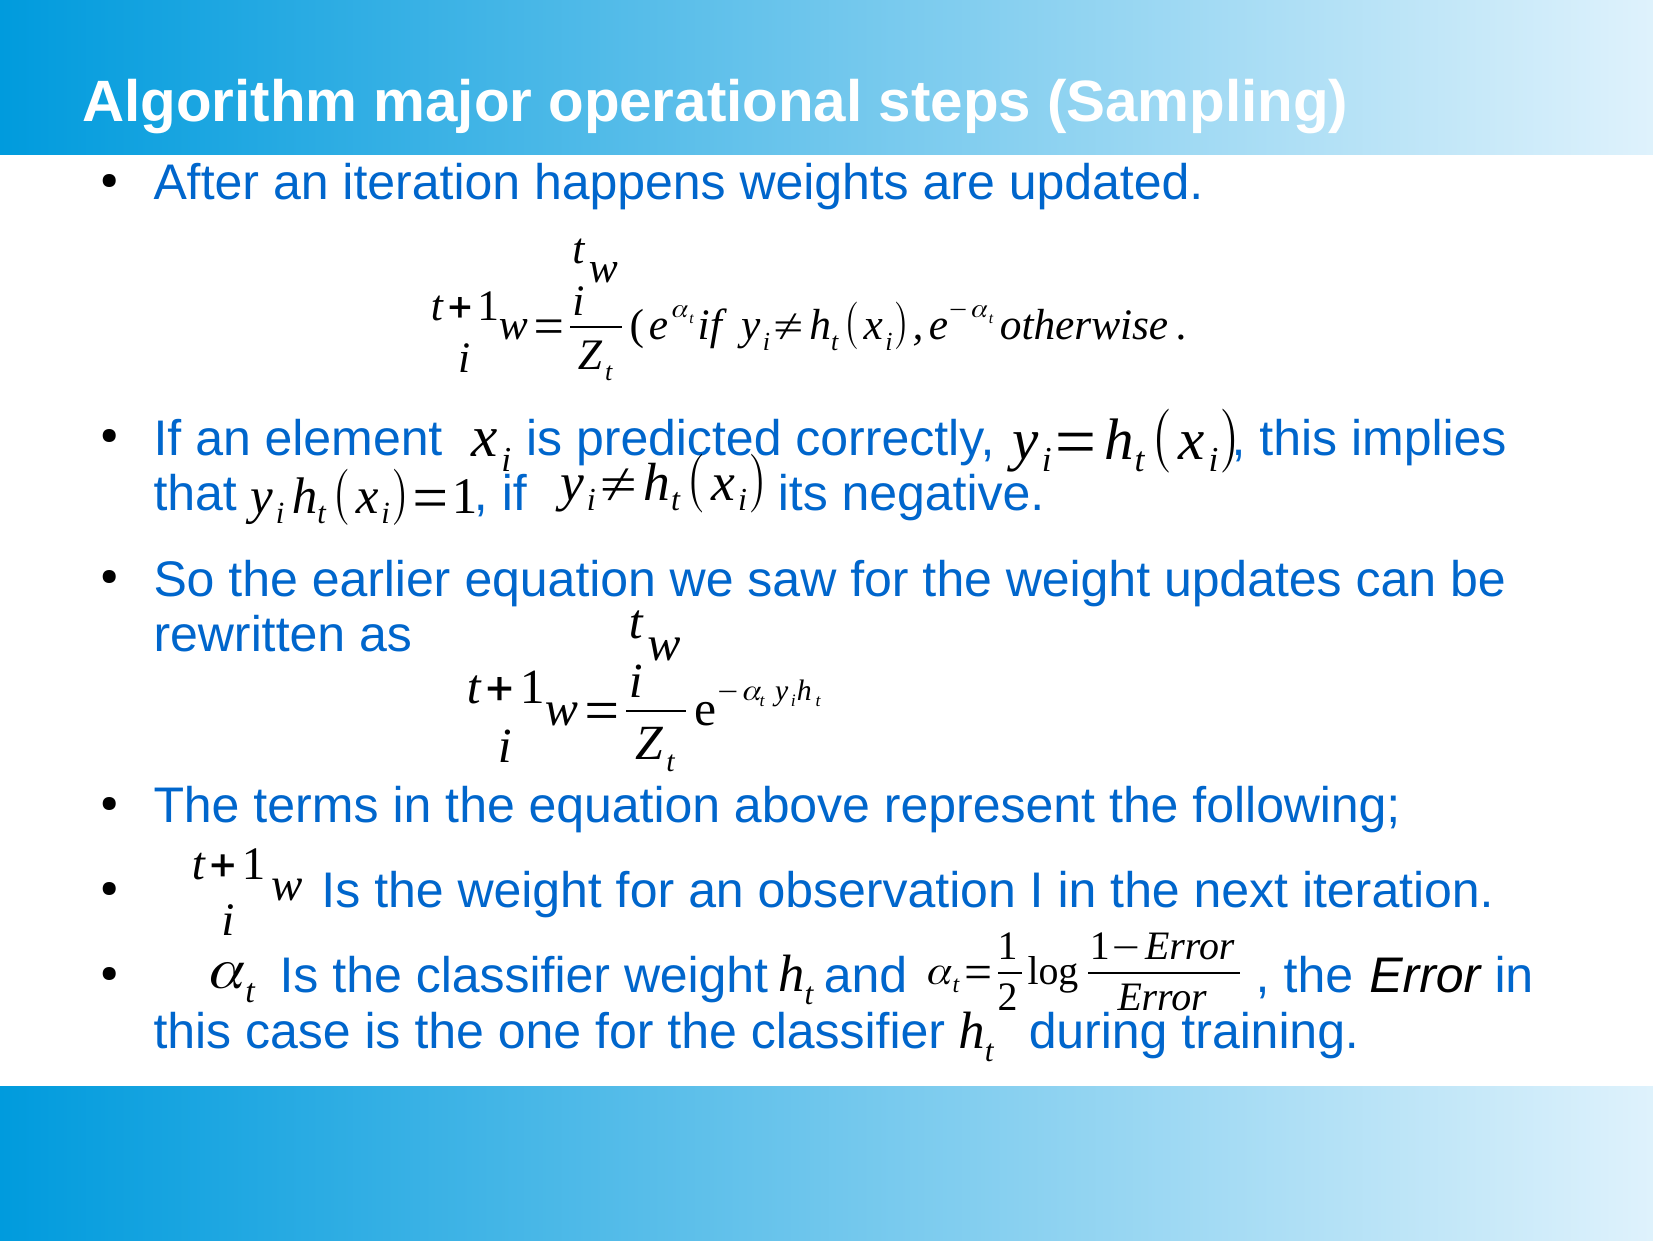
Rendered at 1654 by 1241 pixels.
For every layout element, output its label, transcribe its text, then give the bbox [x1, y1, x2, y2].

chart [191, 960, 271, 1010]
chart [540, 450, 781, 519]
chart [420, 225, 1197, 386]
chart [454, 595, 890, 777]
chart [180, 838, 316, 946]
title Algorithm major operational steps (Sampling) [82, 49, 1571, 154]
list After an iteration happens weights are updated. If an element is predicted correctly, , this implies that , if its negative. So the earlier equation we saw for the weight updates can be rewritten as The terms in the equation above represent the following; Is the weight for an observation I in the next iteration. Is the classifier weight and , the Error in this case is the one for the classifier during training. [82, 154, 1571, 1081]
chart [765, 945, 830, 1012]
chart [231, 405, 526, 532]
chart [990, 405, 1255, 481]
chart [915, 923, 1252, 1069]
